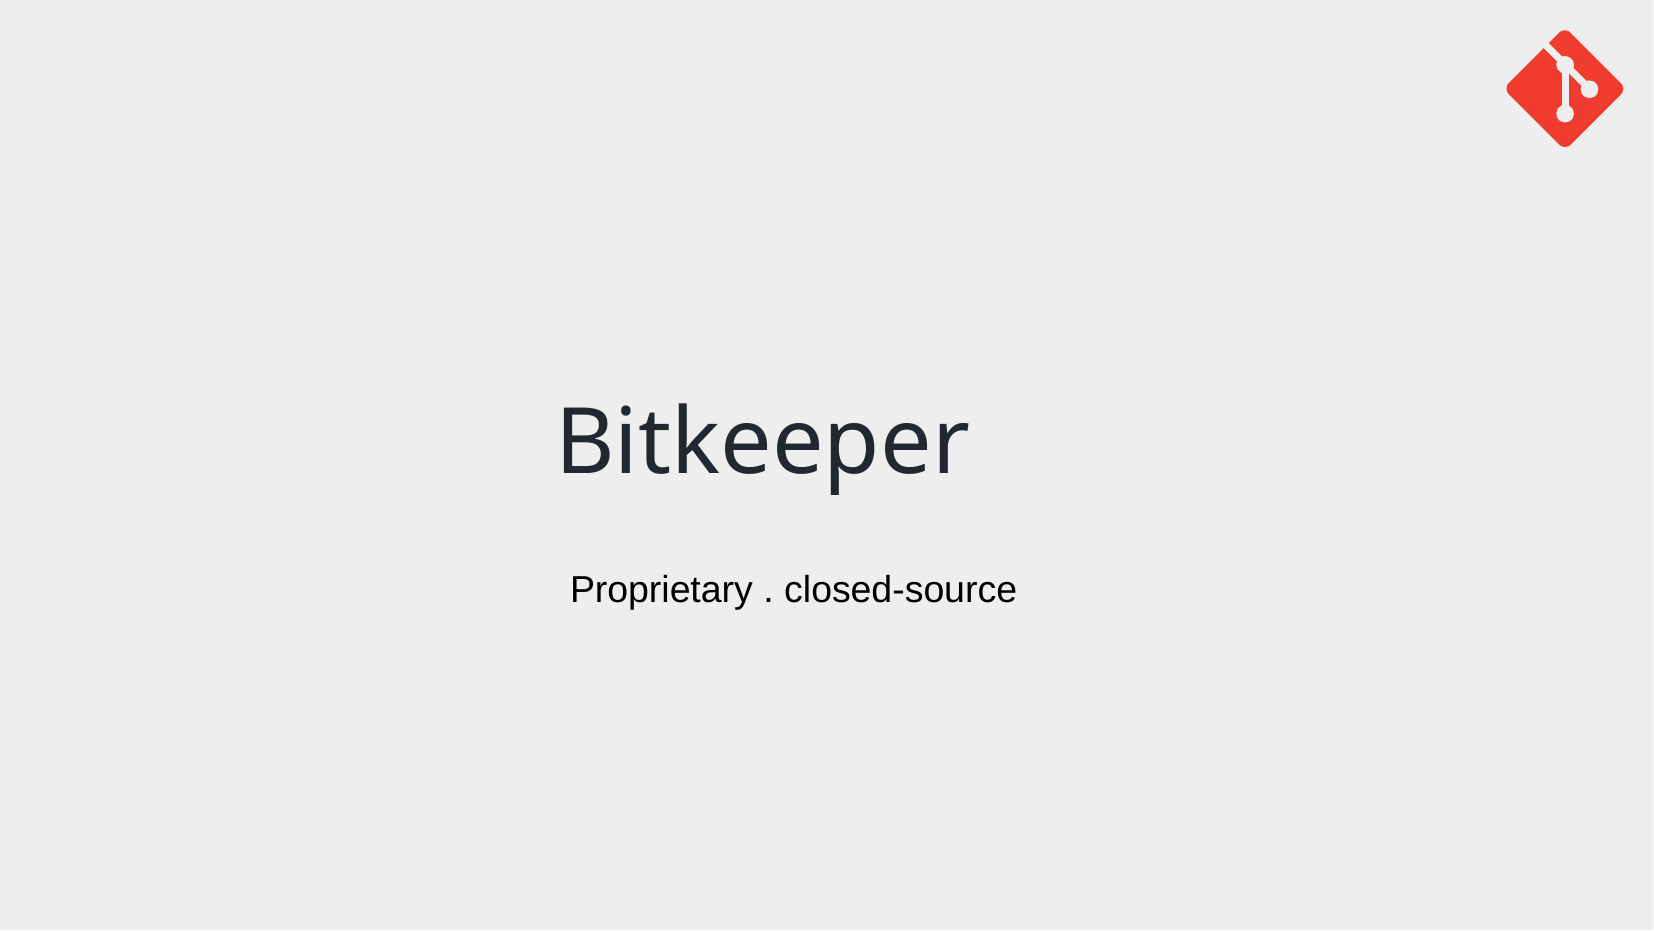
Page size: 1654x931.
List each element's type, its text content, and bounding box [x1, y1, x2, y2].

text_box Proprietary . closed-source [555, 561, 1205, 660]
picture [1505, 29, 1625, 148]
title Bitkeeper [555, 324, 1152, 552]
